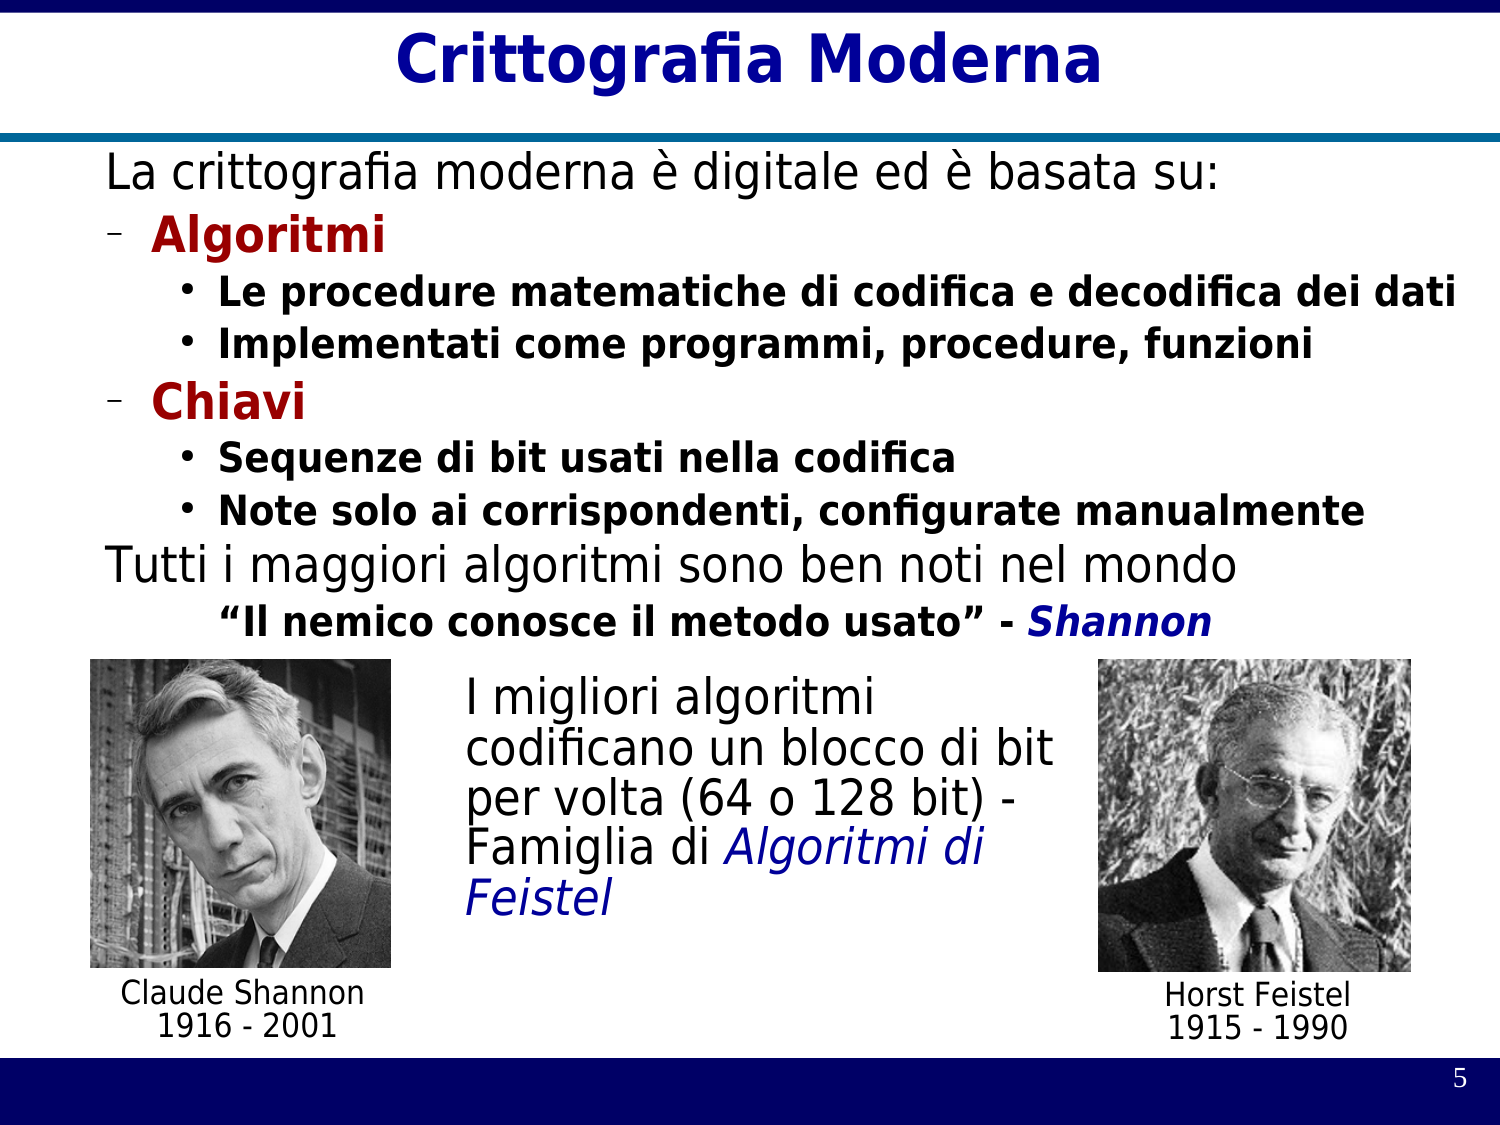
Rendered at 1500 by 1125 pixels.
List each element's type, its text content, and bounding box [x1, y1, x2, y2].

text_box Claude Shannon 1916 - 2001 [120, 978, 376, 1051]
list I migliori algoritmi codificano un blocco di bit per volta (64 o 128 bit) - Famiglia di Algoritmi di Feistel [390, 675, 1066, 991]
title Crittografia Moderna [30, 0, 1471, 126]
picture [90, 659, 391, 968]
list La crittografia moderna è digitale ed è basata su: Algoritmi Le procedure matematiche di codifica e decodifica dei dati Implementati come programmi, procedure, funzioni Chiavi Sequenze di bit usati nella codifica Note solo ai corrispondenti, configurate manualmente Tutti i maggiori algoritmi sono ben noti nel mondo “Il nemico conosce il metodo usato” - Shannon [30, 149, 1471, 1021]
picture [1098, 659, 1411, 972]
text_box Horst Feistel 1915 - 1990 [1164, 980, 1351, 1052]
